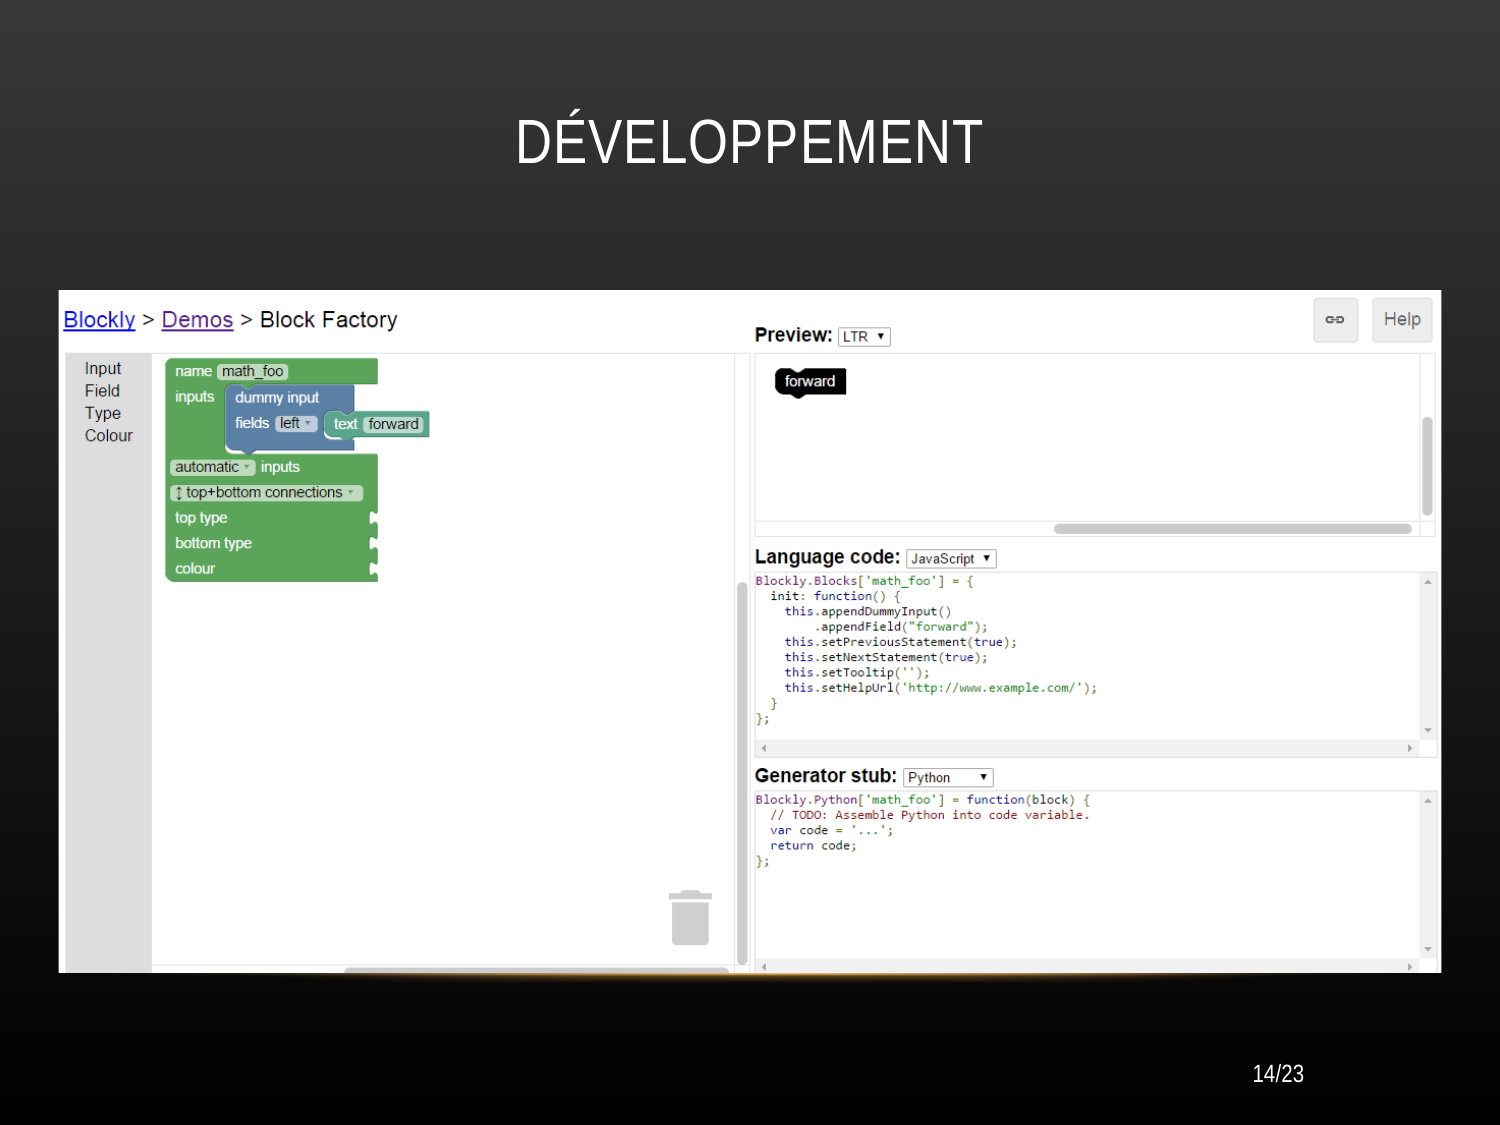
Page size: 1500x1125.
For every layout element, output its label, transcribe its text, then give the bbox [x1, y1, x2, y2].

title développement [99, 45, 1400, 233]
picture [58, 290, 1442, 973]
text_box 13/23 [1237, 1042, 1401, 1103]
